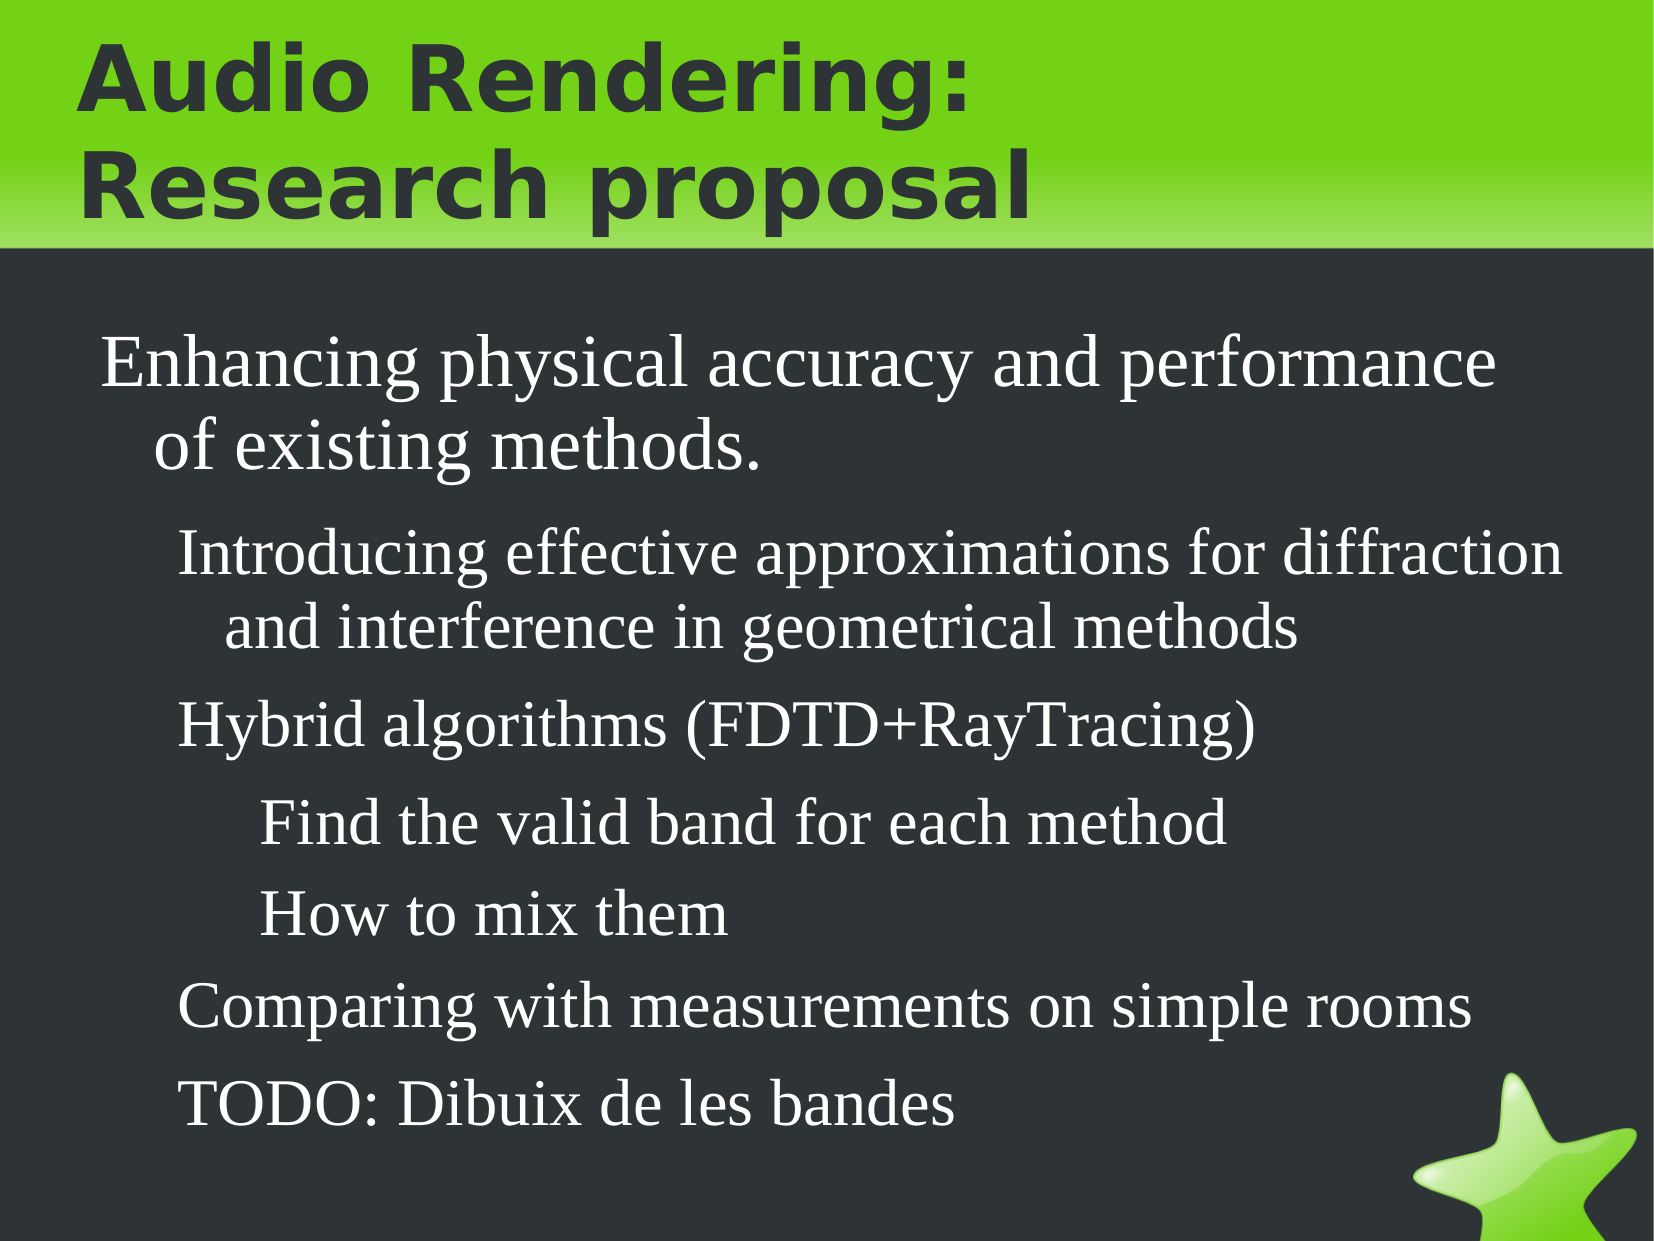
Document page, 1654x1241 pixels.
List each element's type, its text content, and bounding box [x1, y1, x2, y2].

list Enhancing physical accuracy and performance of existing methods. Introducing effective approximations for diffraction and interference in geometrical methods Hybrid algorithms (FDTD+RayTracing) Find the valid band for each method How to mix them Comparing with measurements on simple rooms TODO: Dibuix de les bandes [82, 319, 1571, 1241]
title Audio Rendering: Research proposal [76, 25, 1565, 240]
picture [0, 0, 1654, 1241]
